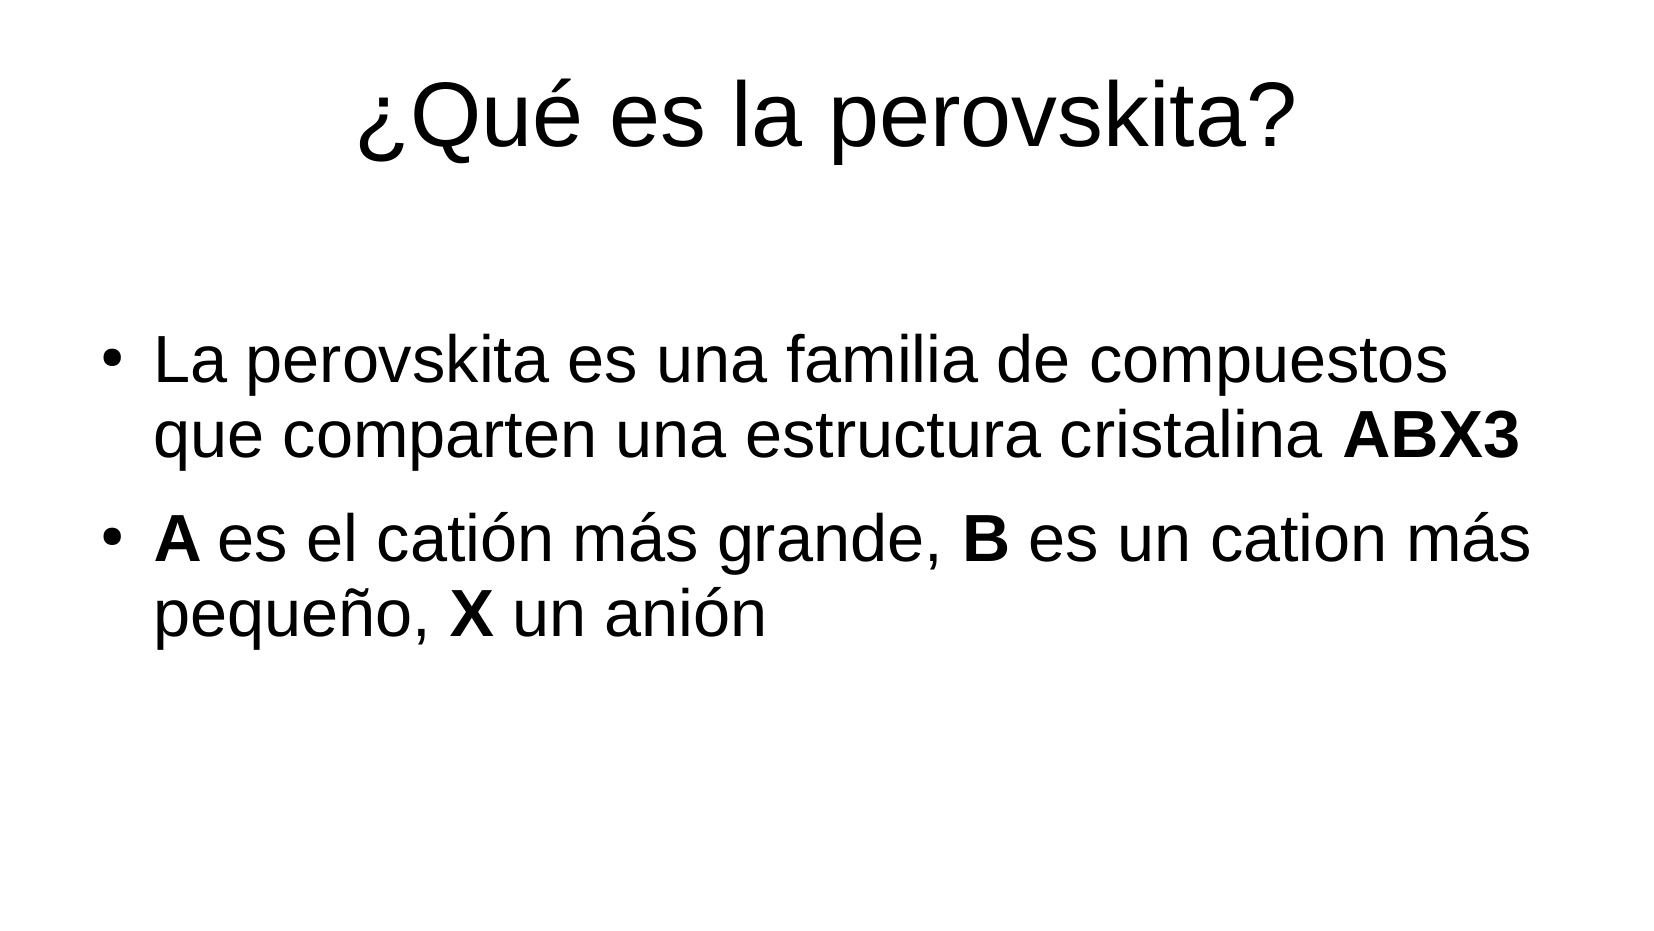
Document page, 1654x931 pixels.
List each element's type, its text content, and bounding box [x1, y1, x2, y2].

title ¿Qué es la perovskita? [82, 37, 1571, 193]
list La perovskita es una familia de compuestos que comparten una estructura cristalina ABX3 A es el catión más grande, B es un cation más pequeño, X un anión [82, 217, 1571, 758]
